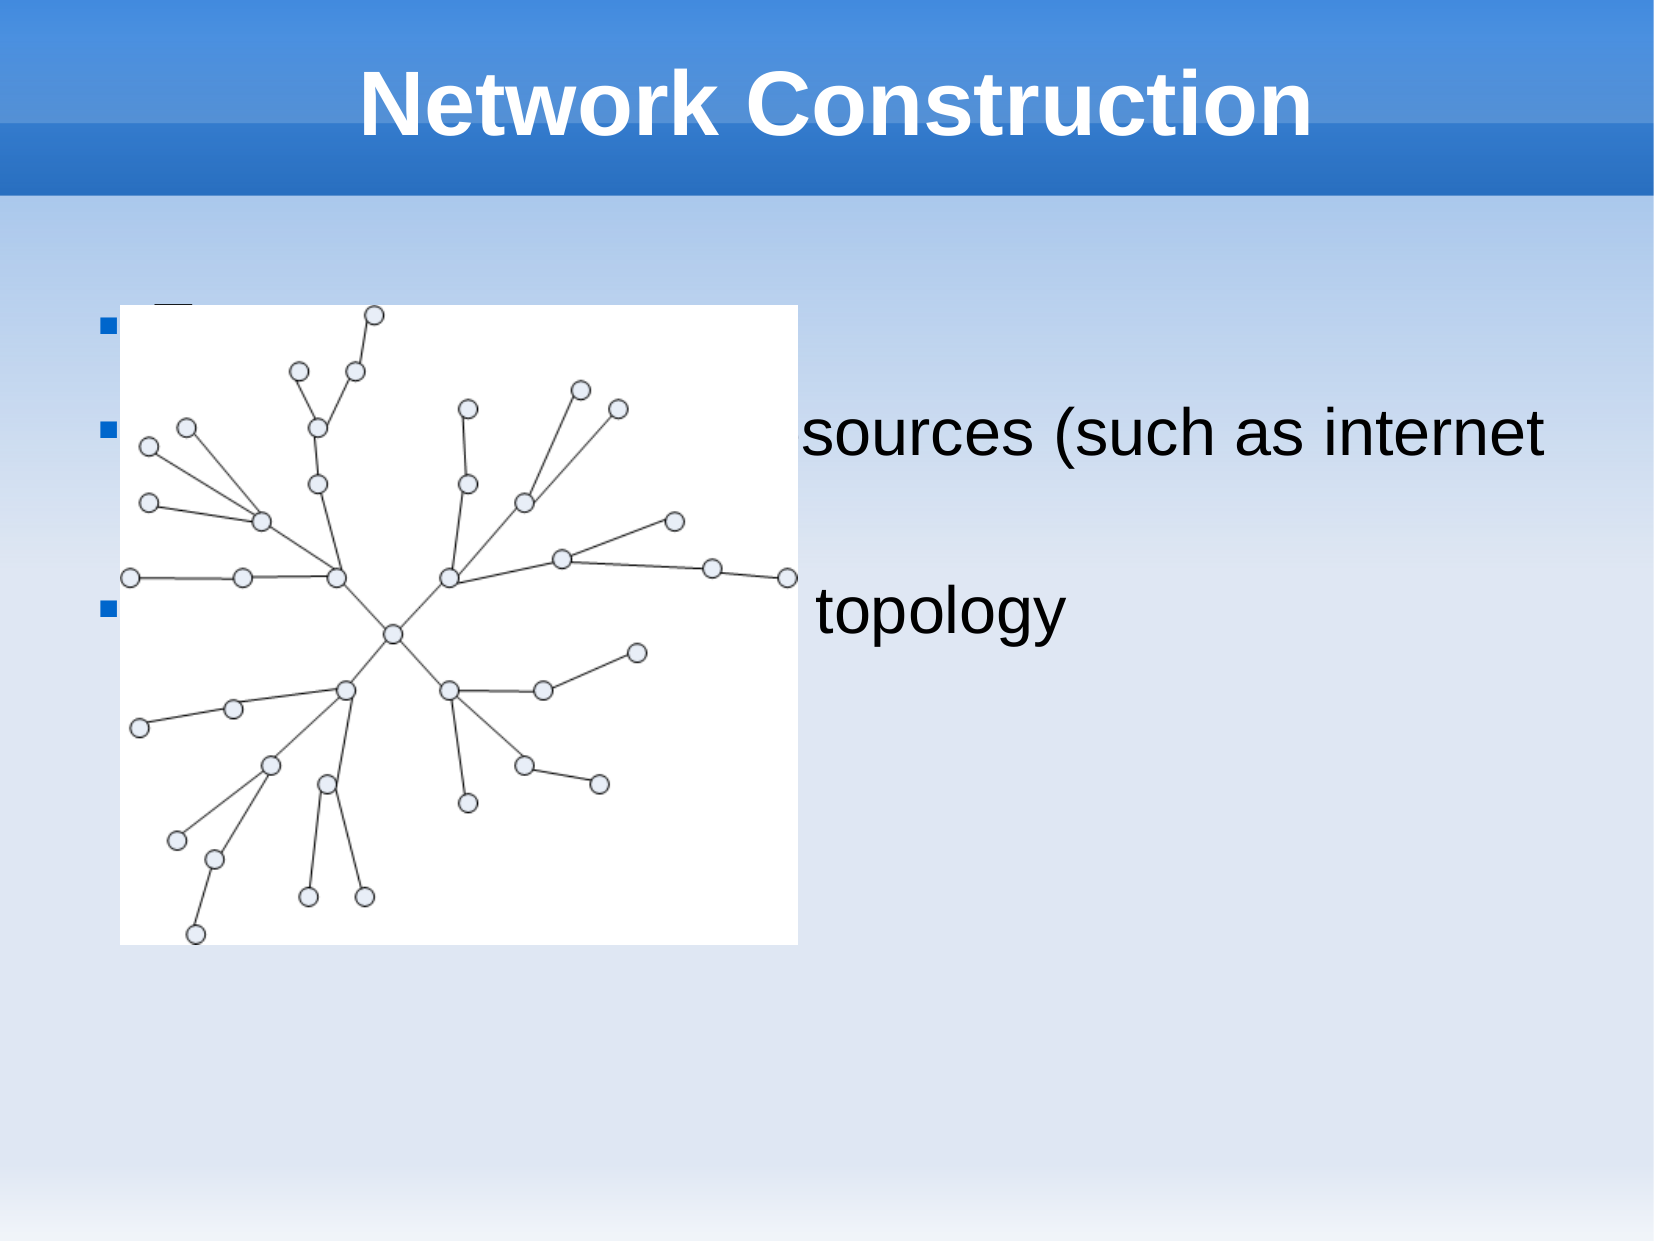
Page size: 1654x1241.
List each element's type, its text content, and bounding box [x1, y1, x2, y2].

title Network Construction [76, 0, 1565, 208]
picture [0, 0, 1654, 1241]
list Tree structure Usually root shares resources (such as internet connectivity) Multiple trees in given topology [845, 290, 1572, 1109]
